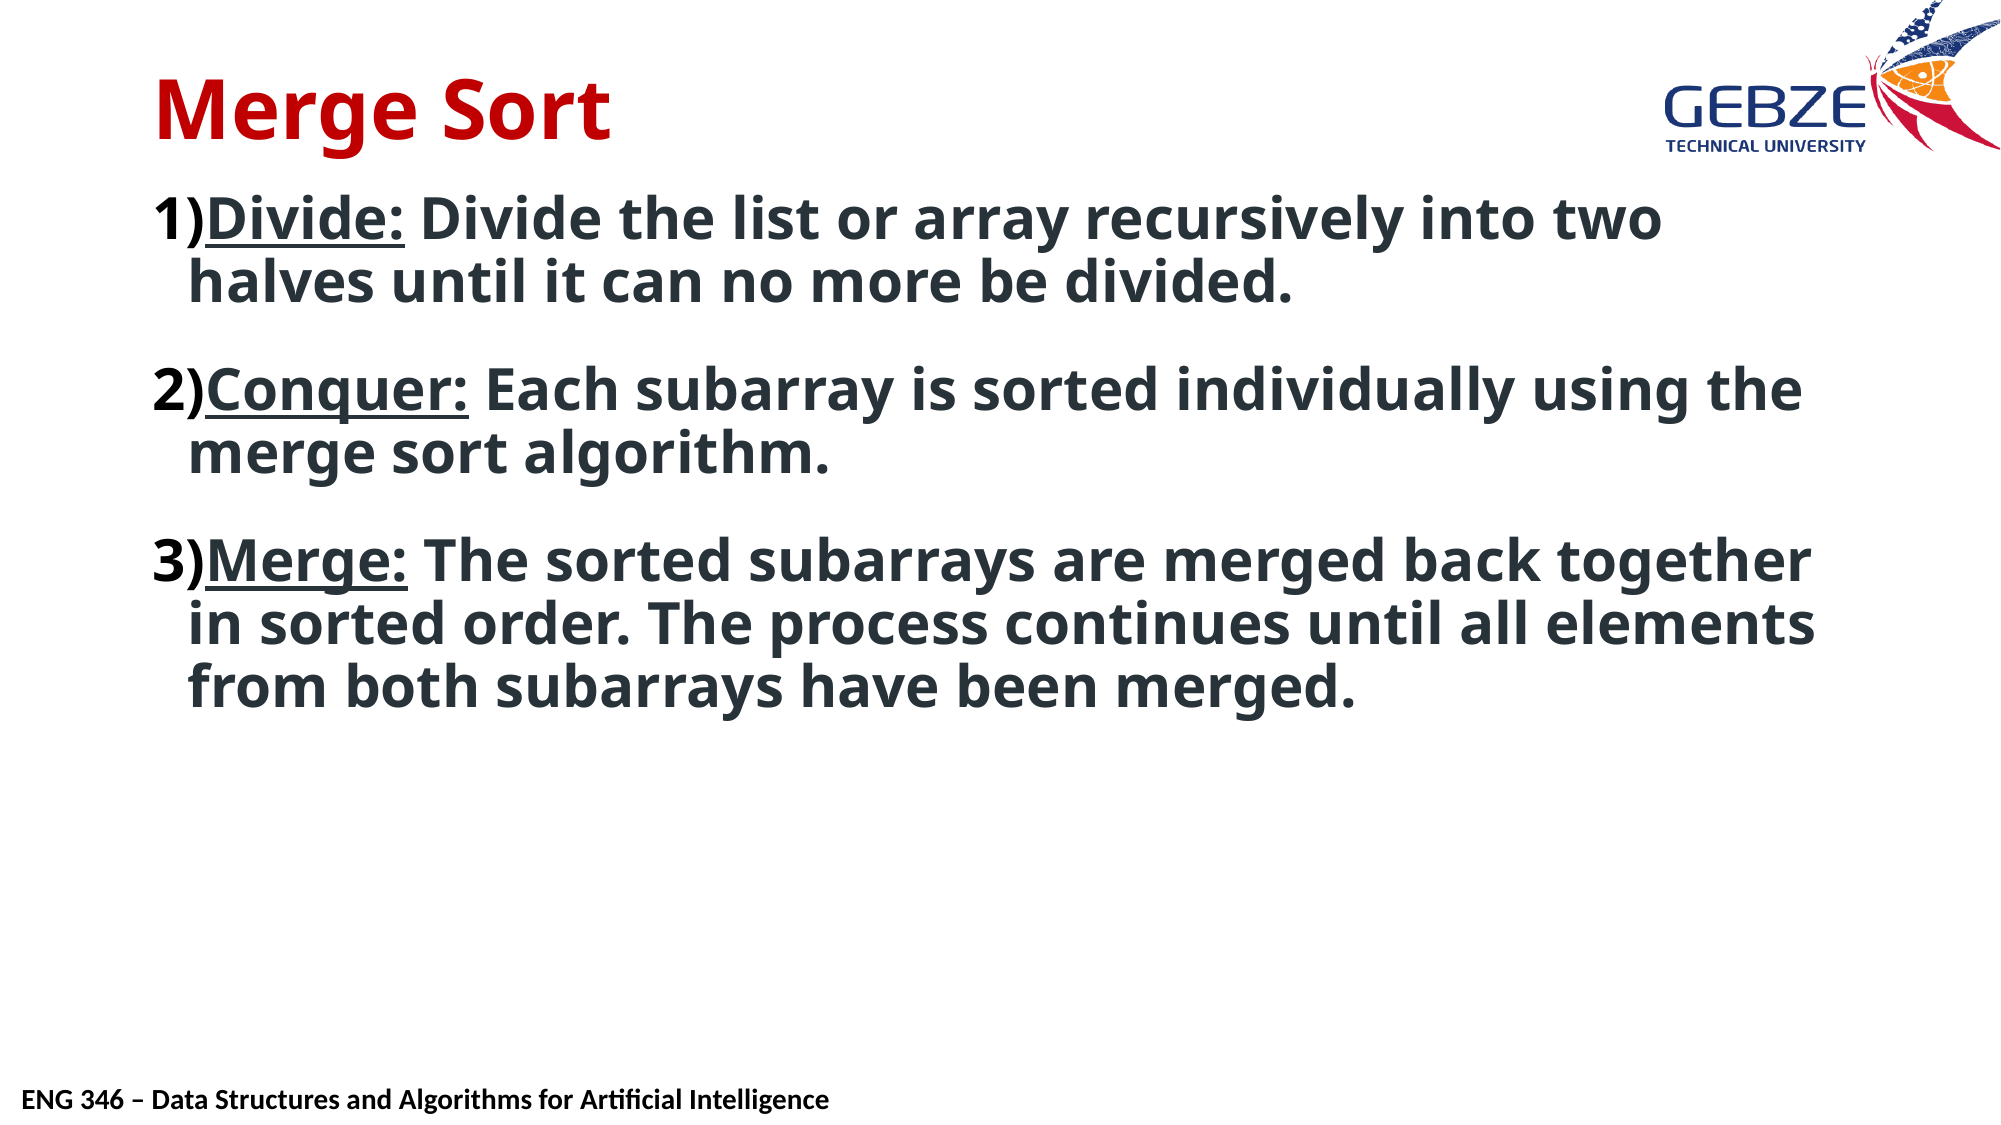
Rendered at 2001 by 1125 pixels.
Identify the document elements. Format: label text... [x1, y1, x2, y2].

title Merge Sort [137, 59, 1863, 166]
list Divide: Divide the list or array recursively into two halves until it can no more be divided. Conquer: Each subarray is sorted individually using the merge sort algorithm. Merge: The sorted subarrays are merged back together in sorted order. The process continues until all elements from both subarrays have been merged. [137, 181, 1863, 1014]
picture [1665, 0, 2001, 152]
